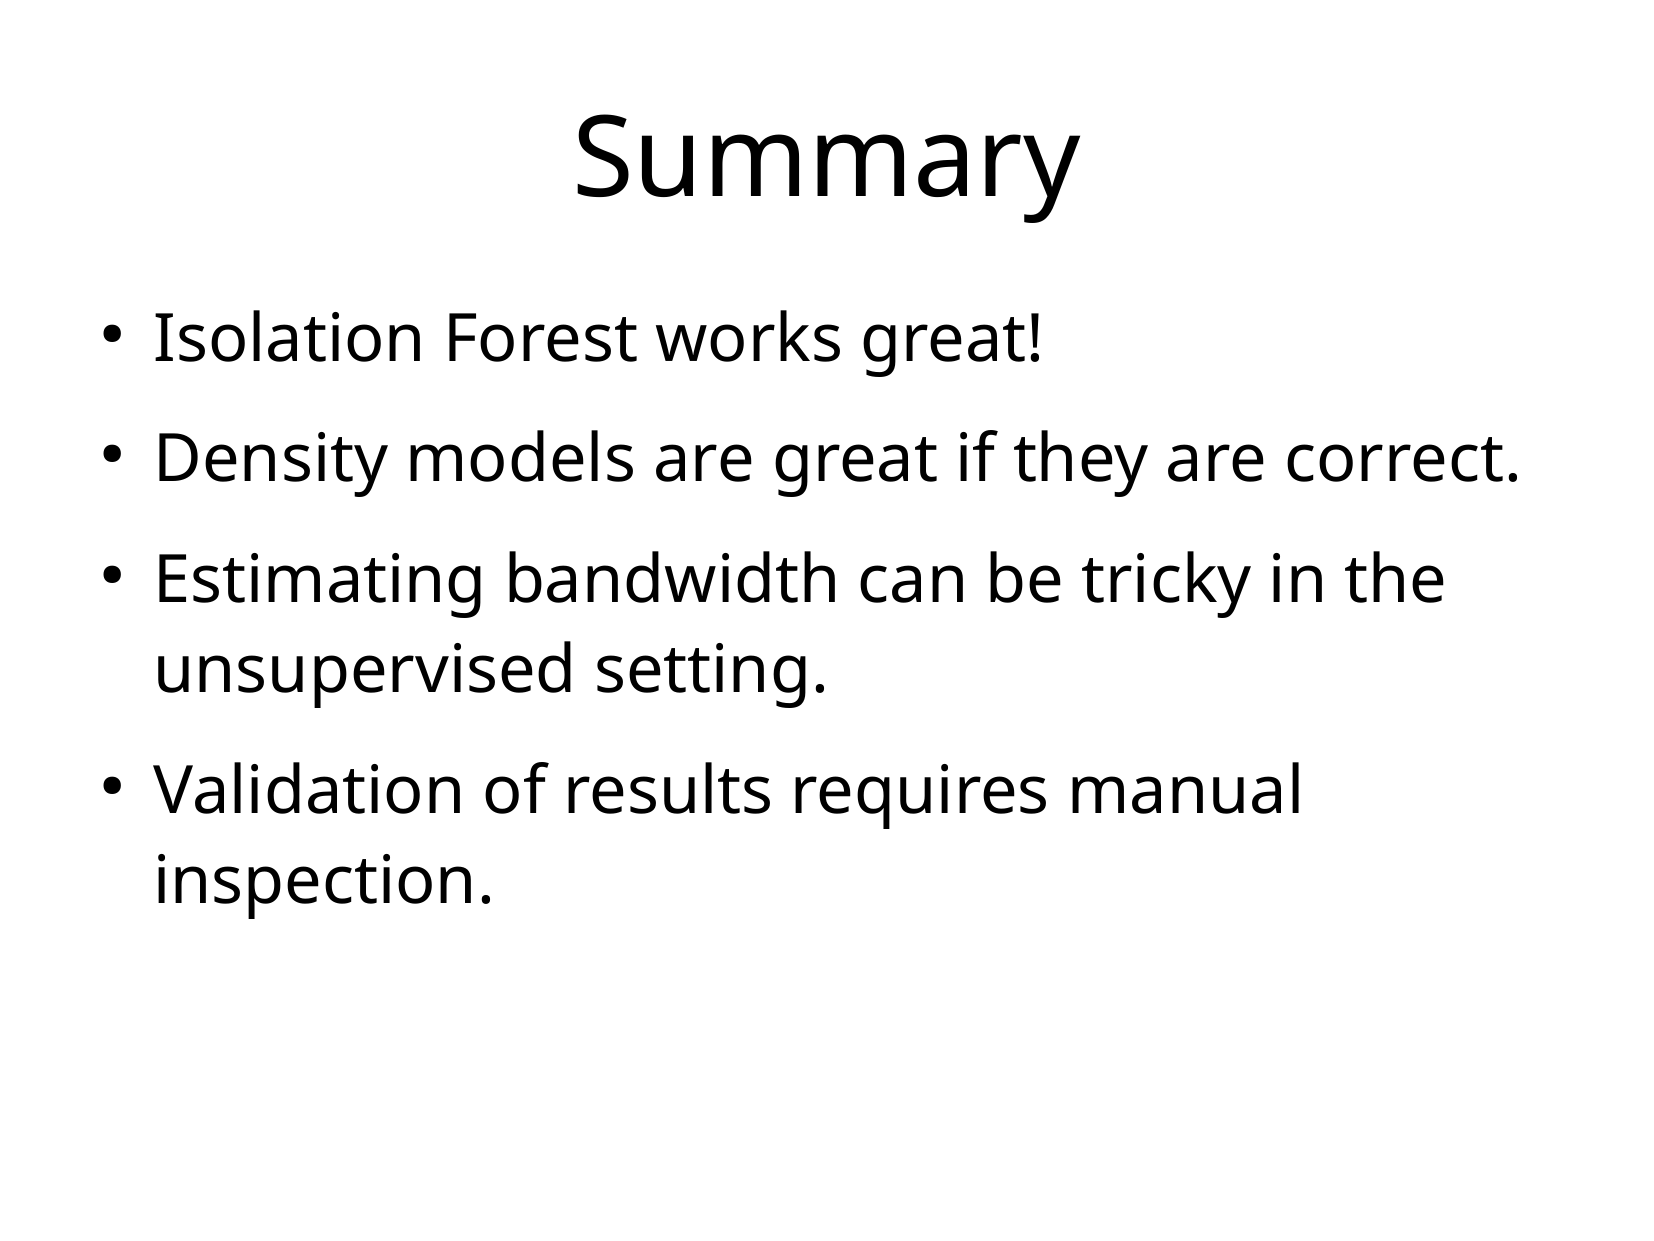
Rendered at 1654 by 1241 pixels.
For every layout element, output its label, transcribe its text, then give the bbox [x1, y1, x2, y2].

title Summary [82, 49, 1571, 257]
list Isolation Forest works great! Density models are great if they are correct. Estimating bandwidth can be tricky in the unsupervised setting. Validation of results requires manual inspection. [82, 290, 1571, 1010]
